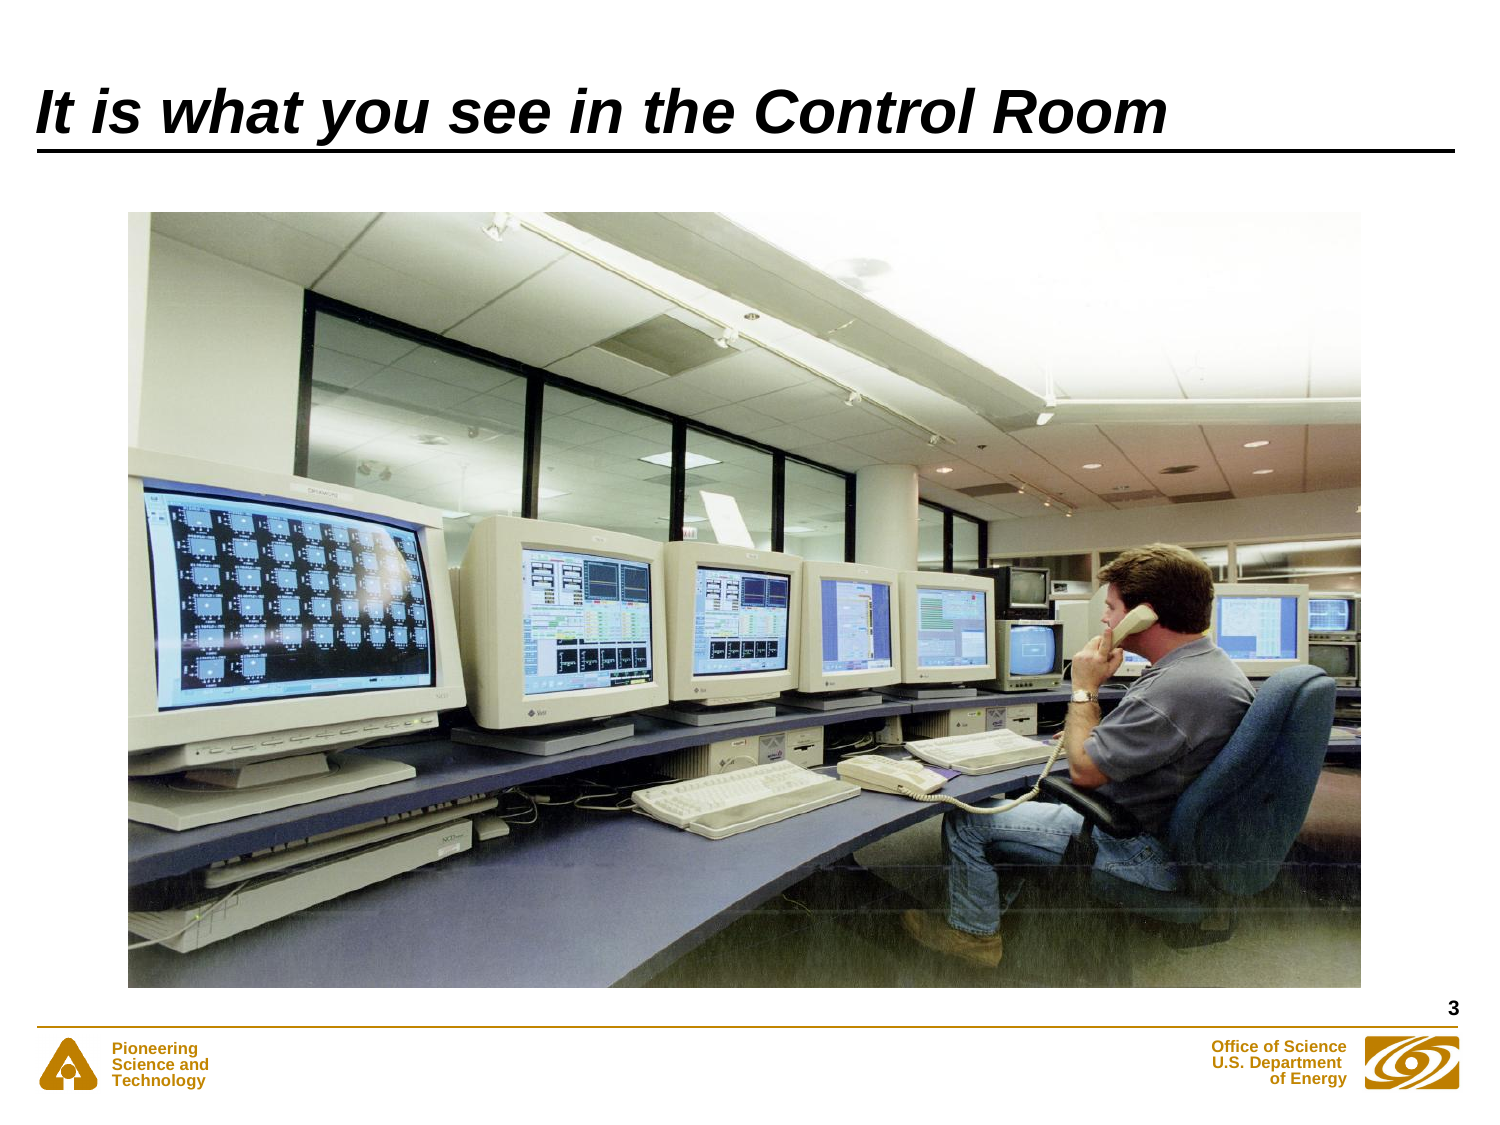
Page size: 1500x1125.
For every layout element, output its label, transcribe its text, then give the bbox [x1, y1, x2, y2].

picture [1362, 1032, 1463, 1093]
picture [128, 212, 1361, 988]
title It is what you see in the Control Room [21, 75, 1459, 154]
picture [35, 1034, 101, 1094]
